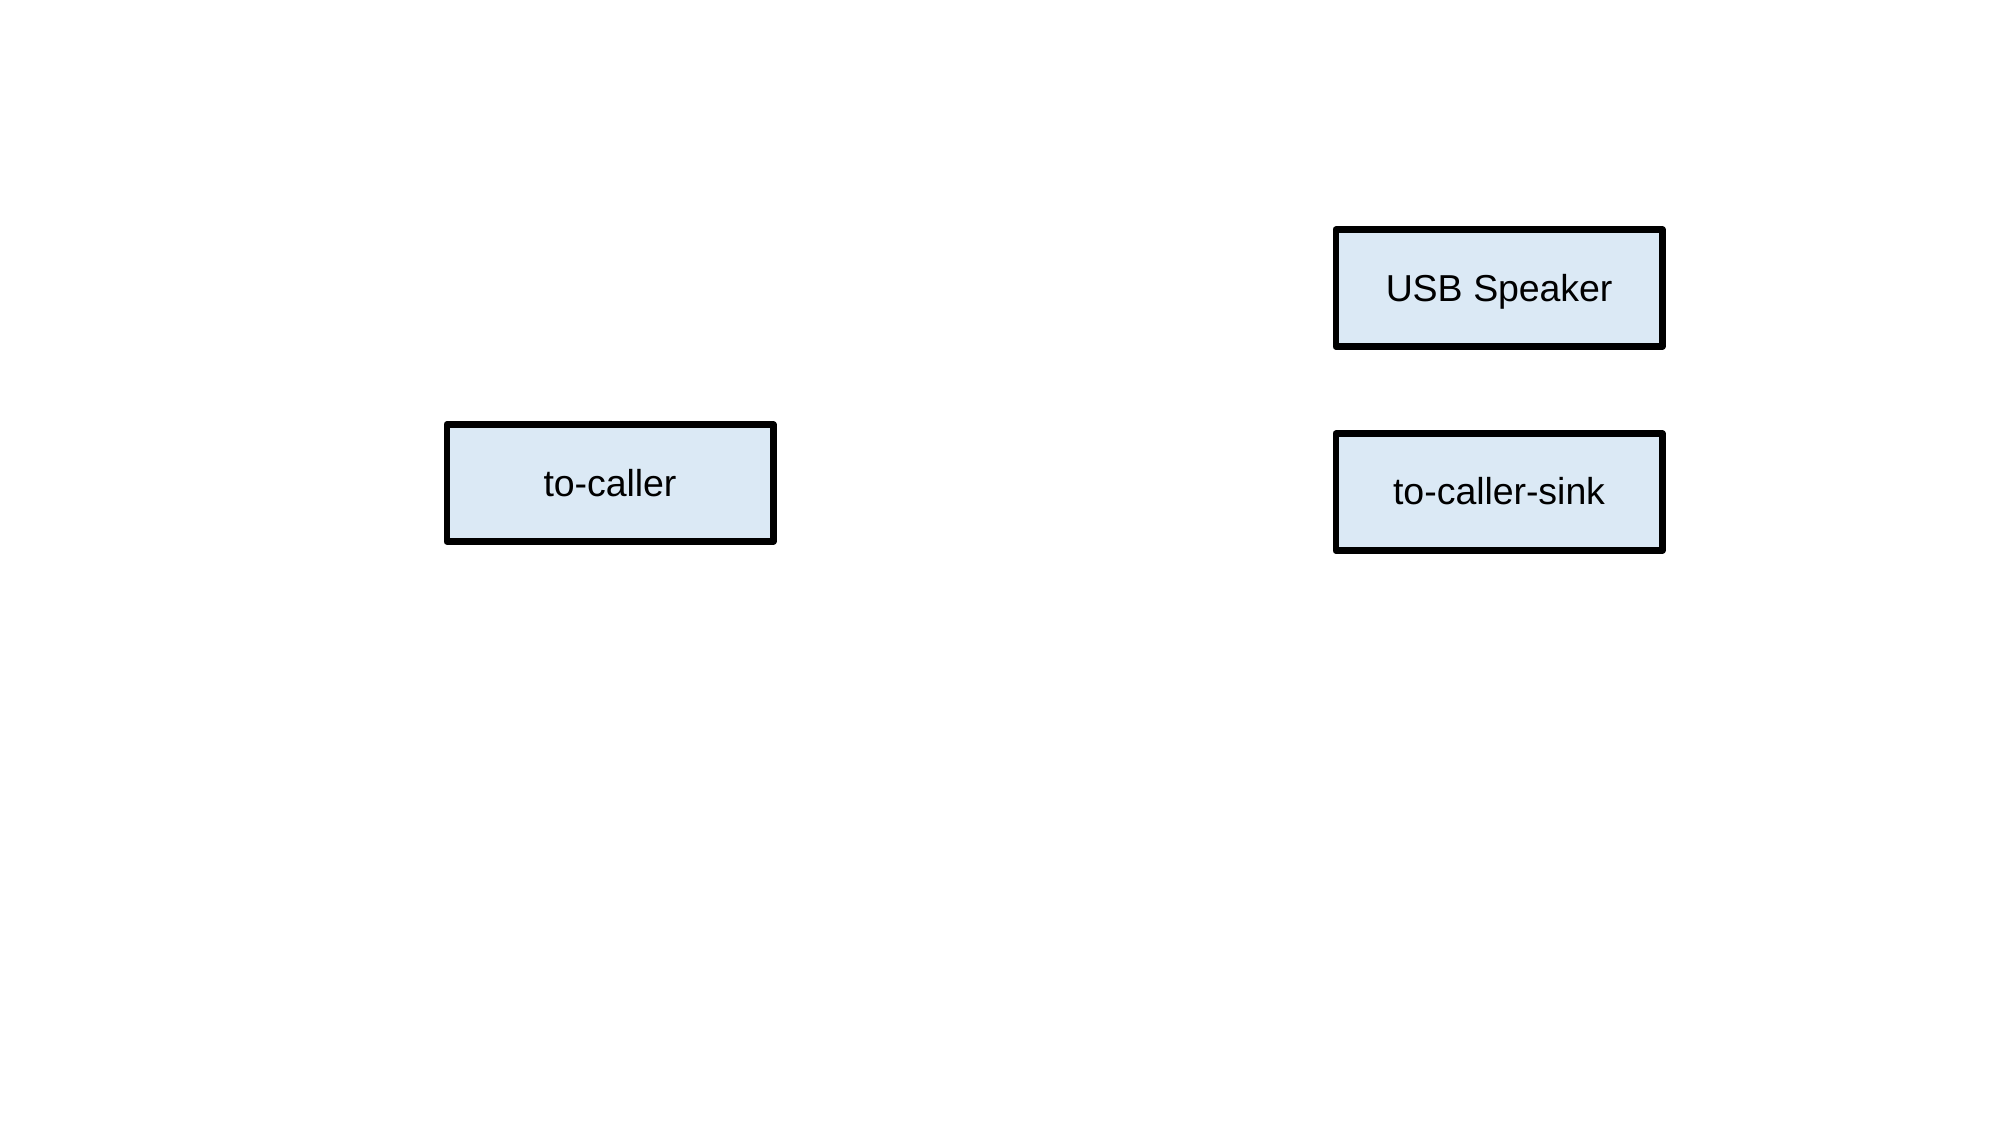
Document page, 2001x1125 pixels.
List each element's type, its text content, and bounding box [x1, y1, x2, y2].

text_box USB Speaker [1335, 229, 1663, 347]
text_box to-caller [446, 424, 774, 542]
text_box to-caller-sink [1335, 433, 1663, 551]
